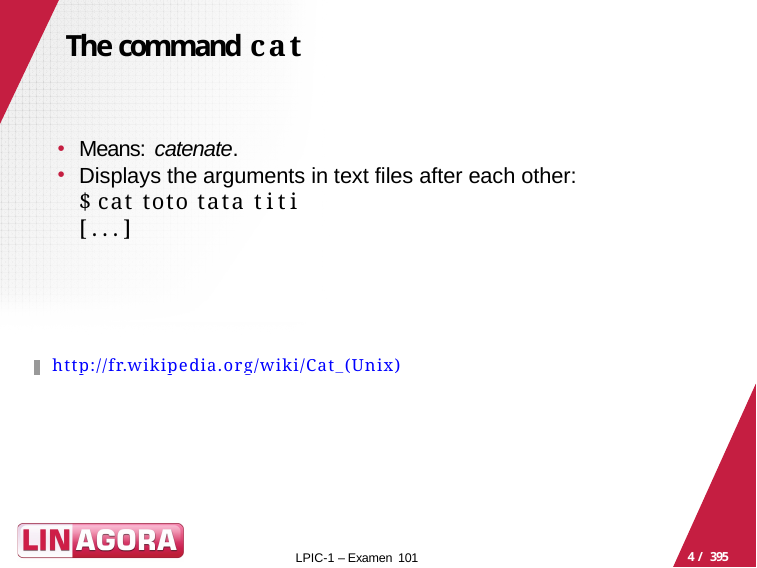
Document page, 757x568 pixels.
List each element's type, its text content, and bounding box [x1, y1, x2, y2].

text_box http://fr.wikipedia.org/wiki/Cat_(Unix) [50, 355, 437, 377]
text_box <numéro> / 395 [683, 549, 747, 568]
text_box [17, 520, 184, 562]
picture [0, 0, 352, 352]
text_box LPIC-1 – Examen 101 [293, 549, 420, 568]
text_box Means: catenate. Displays the arguments in text files after each other: $ cat toto tata titi [...] [32, 103, 724, 450]
text_box The command cat [63, 26, 697, 103]
